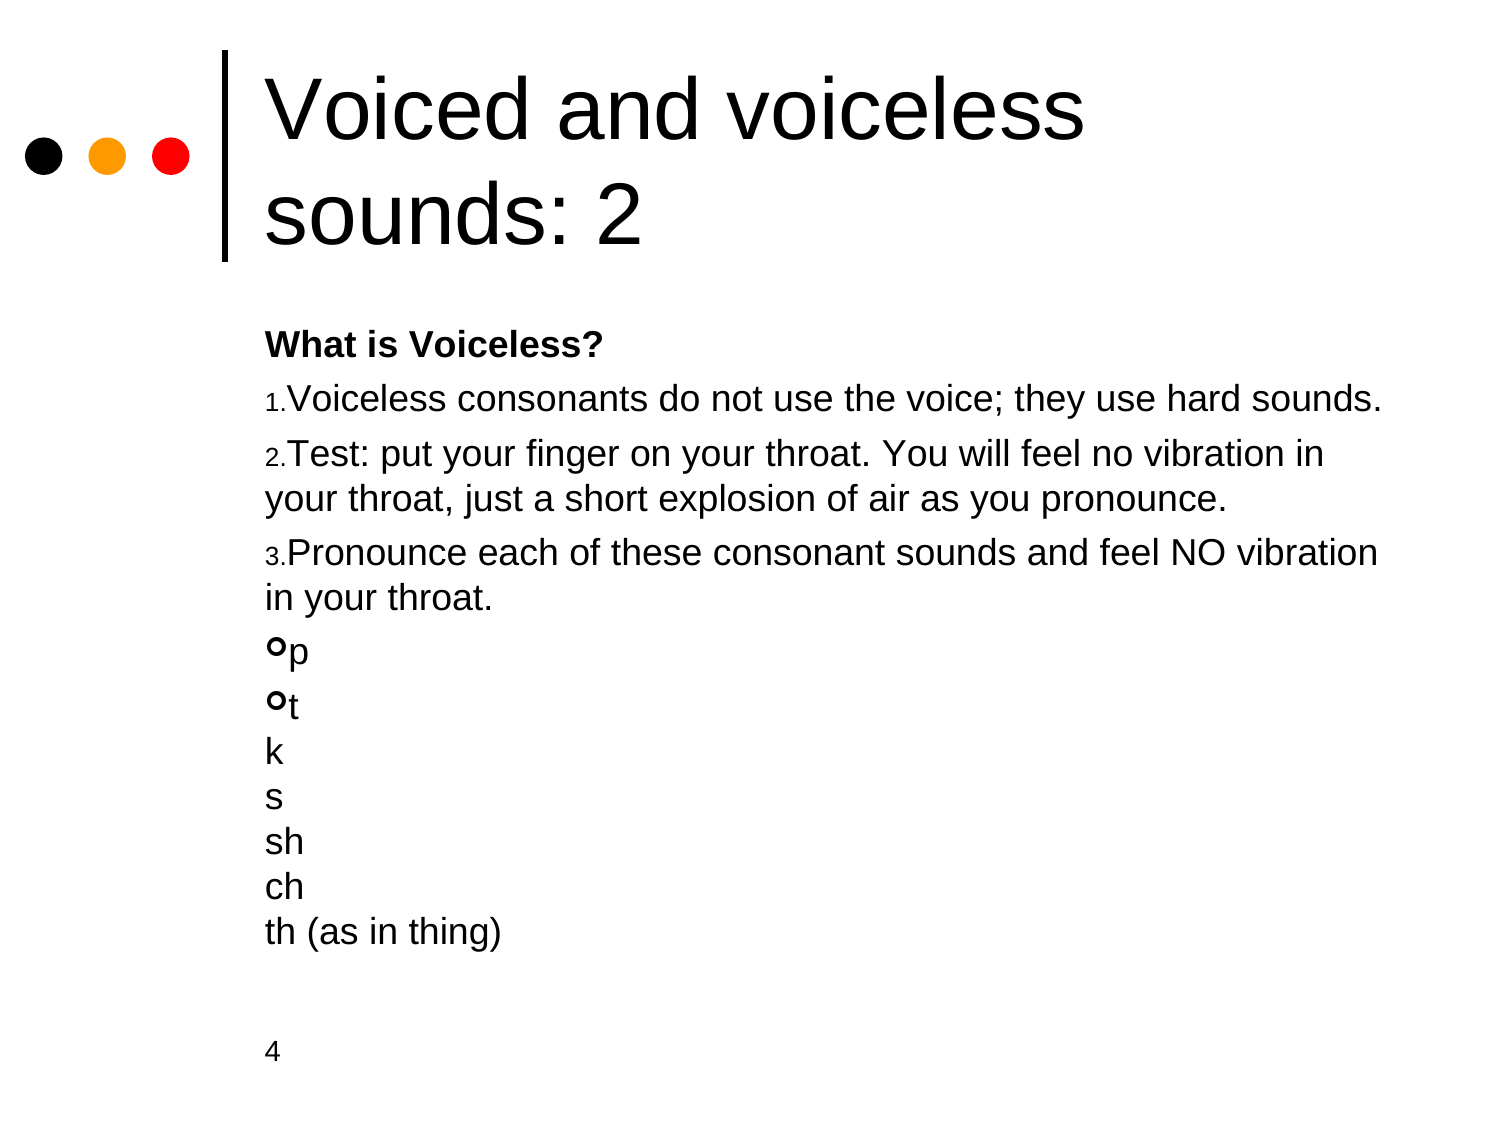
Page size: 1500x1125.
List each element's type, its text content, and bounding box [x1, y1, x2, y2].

text_box <number> [249, 1025, 463, 1101]
list What is Voiceless? Voiceless consonants do not use the voice; they use hard sounds. Test: put your finger on your throat. You will feel no vibration in your throat, just a short explosion of air as you pronounce. Pronounce each of these consonant sounds and feel NO vibration in your throat. p t k s sh ch th (as in thing) [249, 312, 1401, 1059]
title Voiced and voiceless sounds: 2 [249, 31, 1401, 282]
